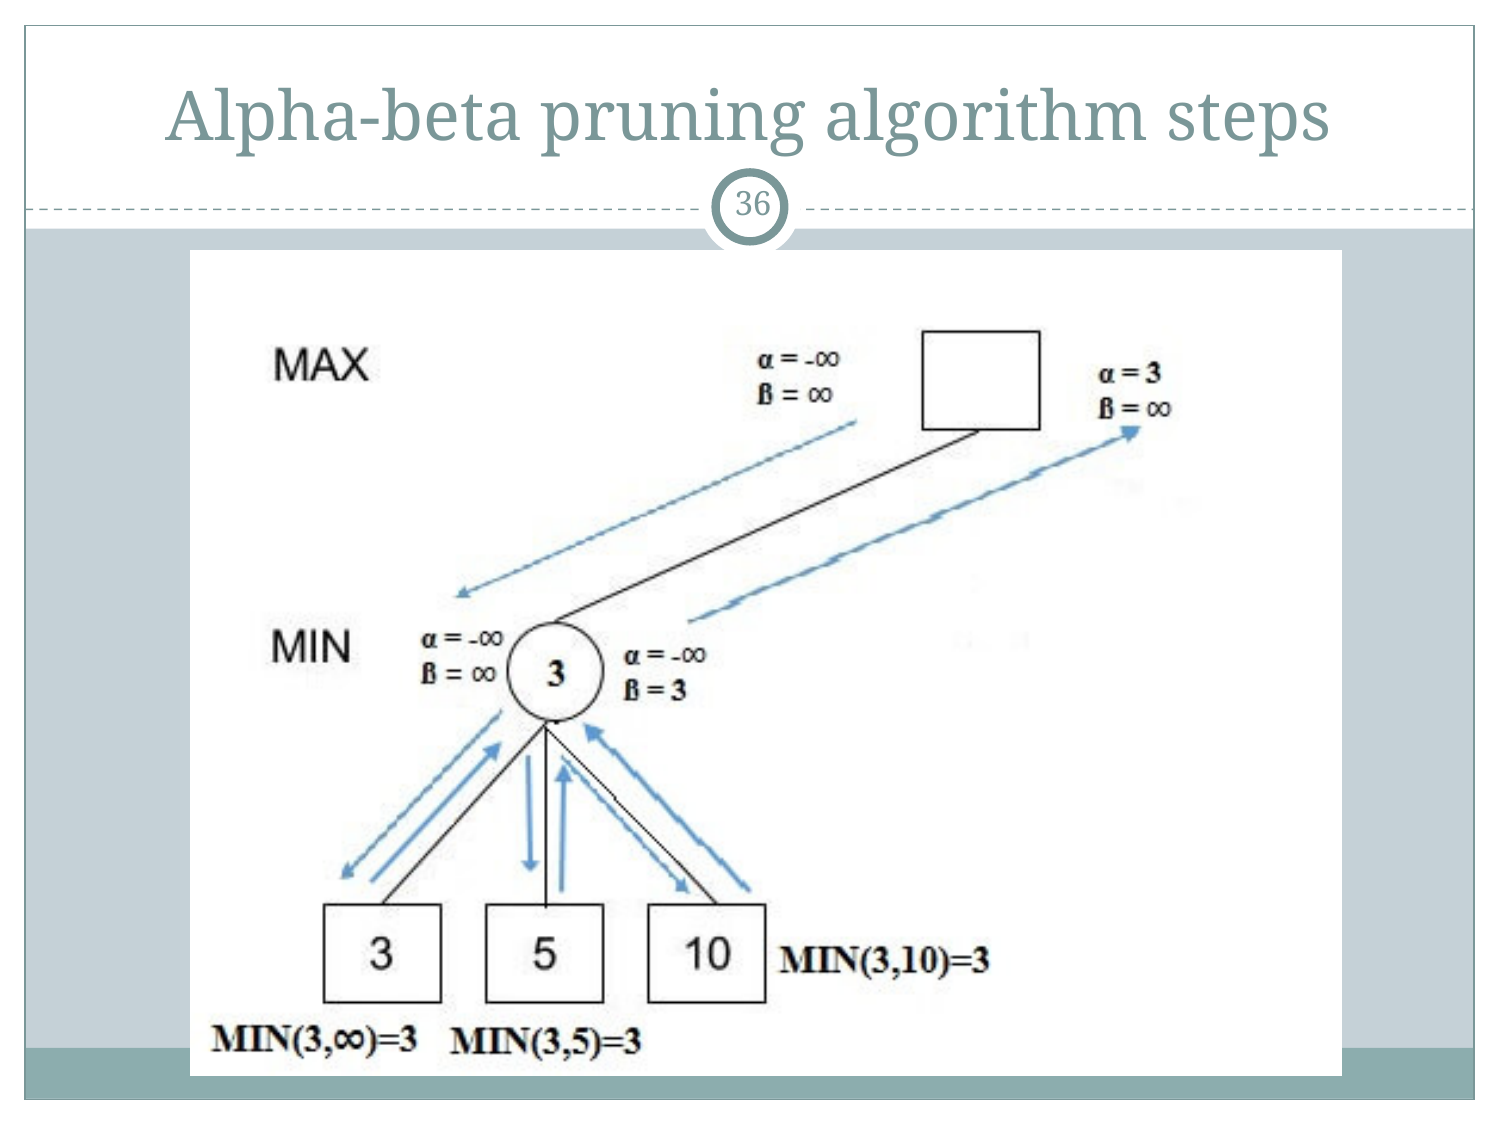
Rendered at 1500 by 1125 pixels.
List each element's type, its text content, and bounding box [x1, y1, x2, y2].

slide_number <number> [715, 168, 791, 241]
title Alpha-beta pruning algorithm steps [49, 37, 1450, 162]
picture [190, 250, 1342, 1076]
